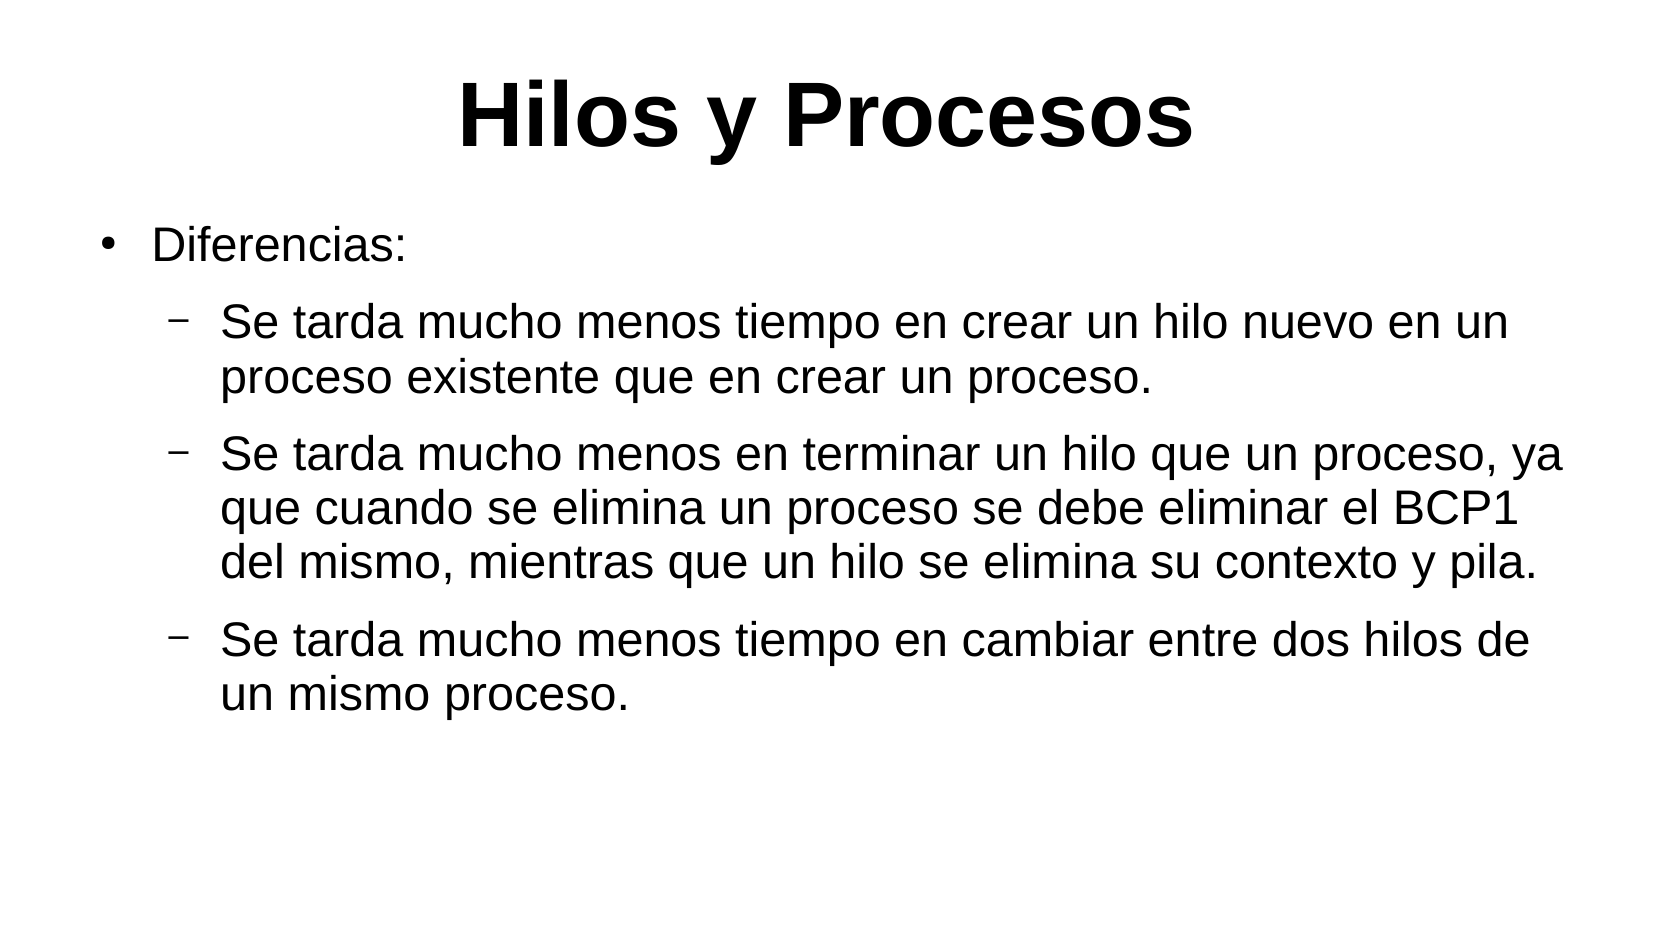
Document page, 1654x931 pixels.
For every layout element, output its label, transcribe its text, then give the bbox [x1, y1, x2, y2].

title Hilos y Procesos [82, 37, 1571, 193]
list Diferencias: Se tarda mucho menos tiempo en crear un hilo nuevo en un proceso existente que en crear un proceso. Se tarda mucho menos en terminar un hilo que un proceso, ya que cuando se elimina un proceso se debe eliminar el BCP1​ del mismo, mientras que un hilo se elimina su contexto y pila. Se tarda mucho menos tiempo en cambiar entre dos hilos de un mismo proceso. [82, 217, 1571, 758]
